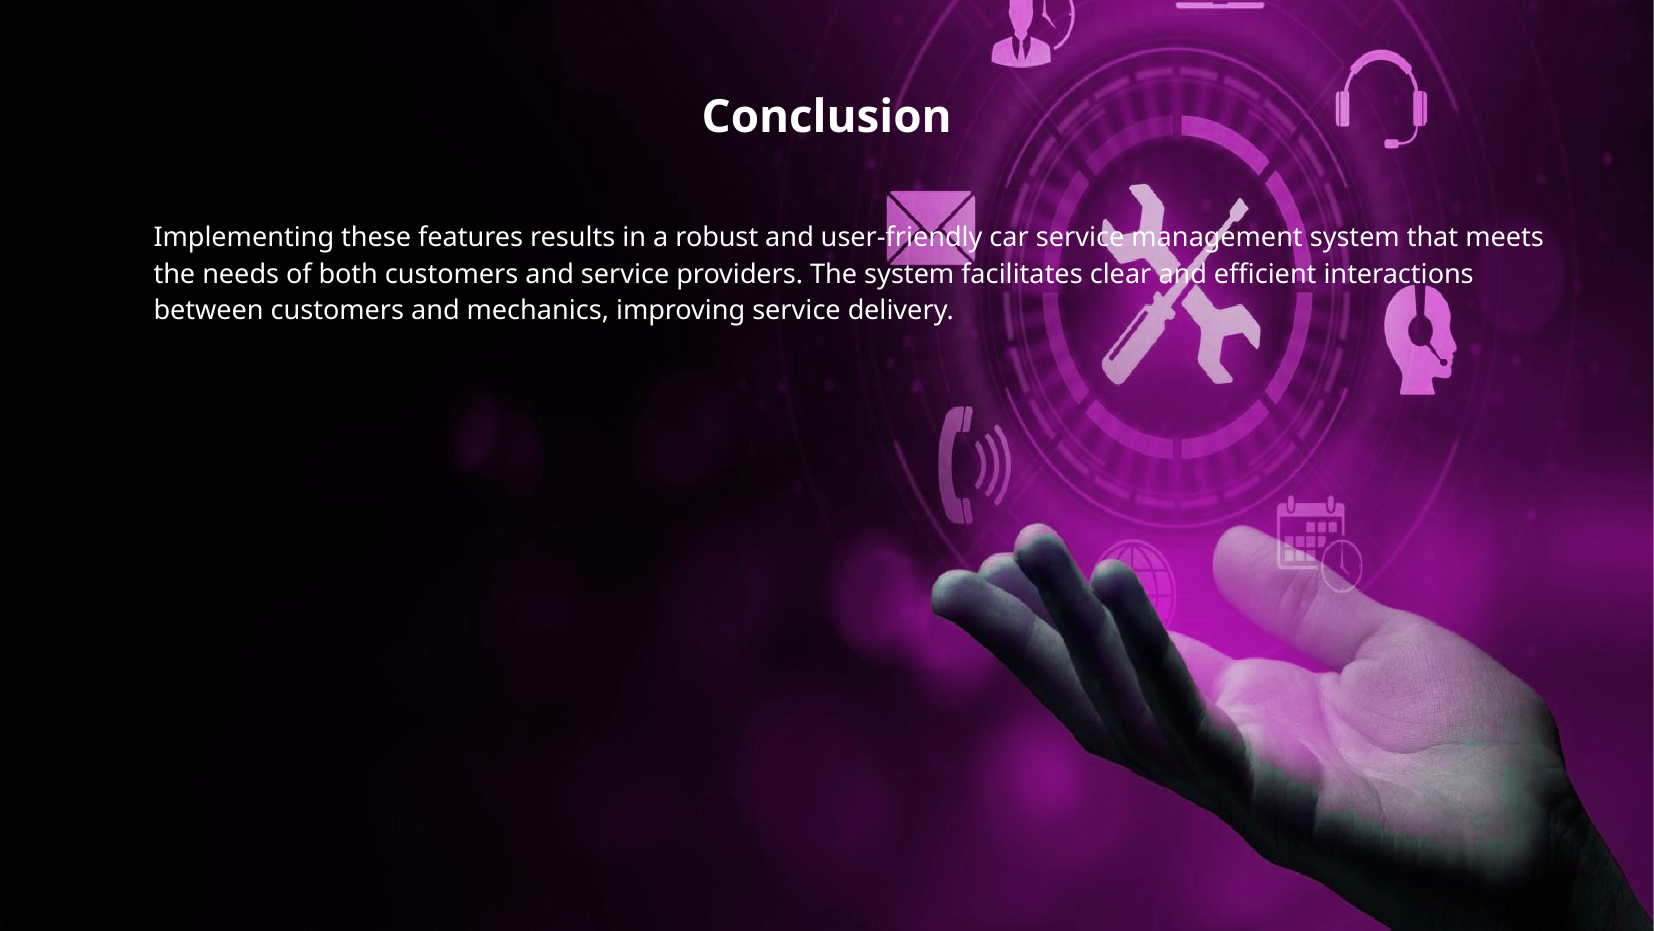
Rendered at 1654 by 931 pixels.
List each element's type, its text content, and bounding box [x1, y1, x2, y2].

picture [0, 0, 1654, 931]
title Conclusion [82, 37, 1571, 193]
list Implementing these features results in a robust and user-friendly car service management system that meets the needs of both customers and service providers. The system facilitates clear and efficient interactions between customers and mechanics, improving service delivery. [82, 217, 1571, 758]
